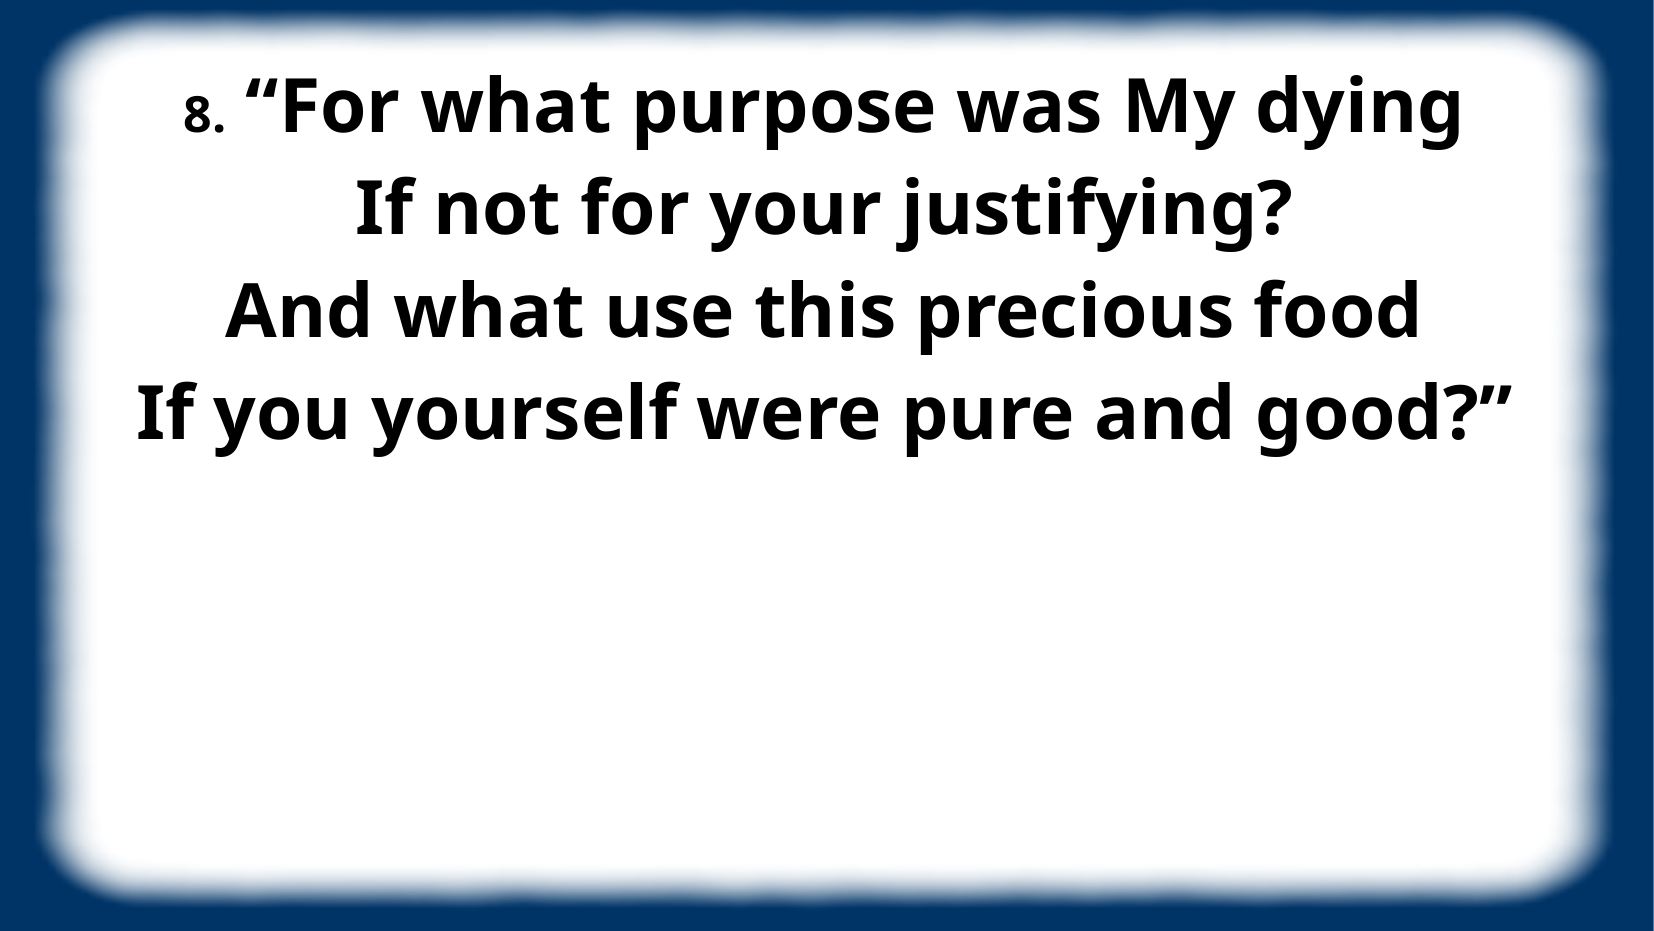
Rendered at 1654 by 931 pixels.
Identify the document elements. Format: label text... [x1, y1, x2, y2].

picture [0, 0, 1654, 931]
text_box 8. “For what purpose was My dying If not for your justifying? And what use this precious food If you yourself were pure and good?” [60, 45, 1591, 460]
